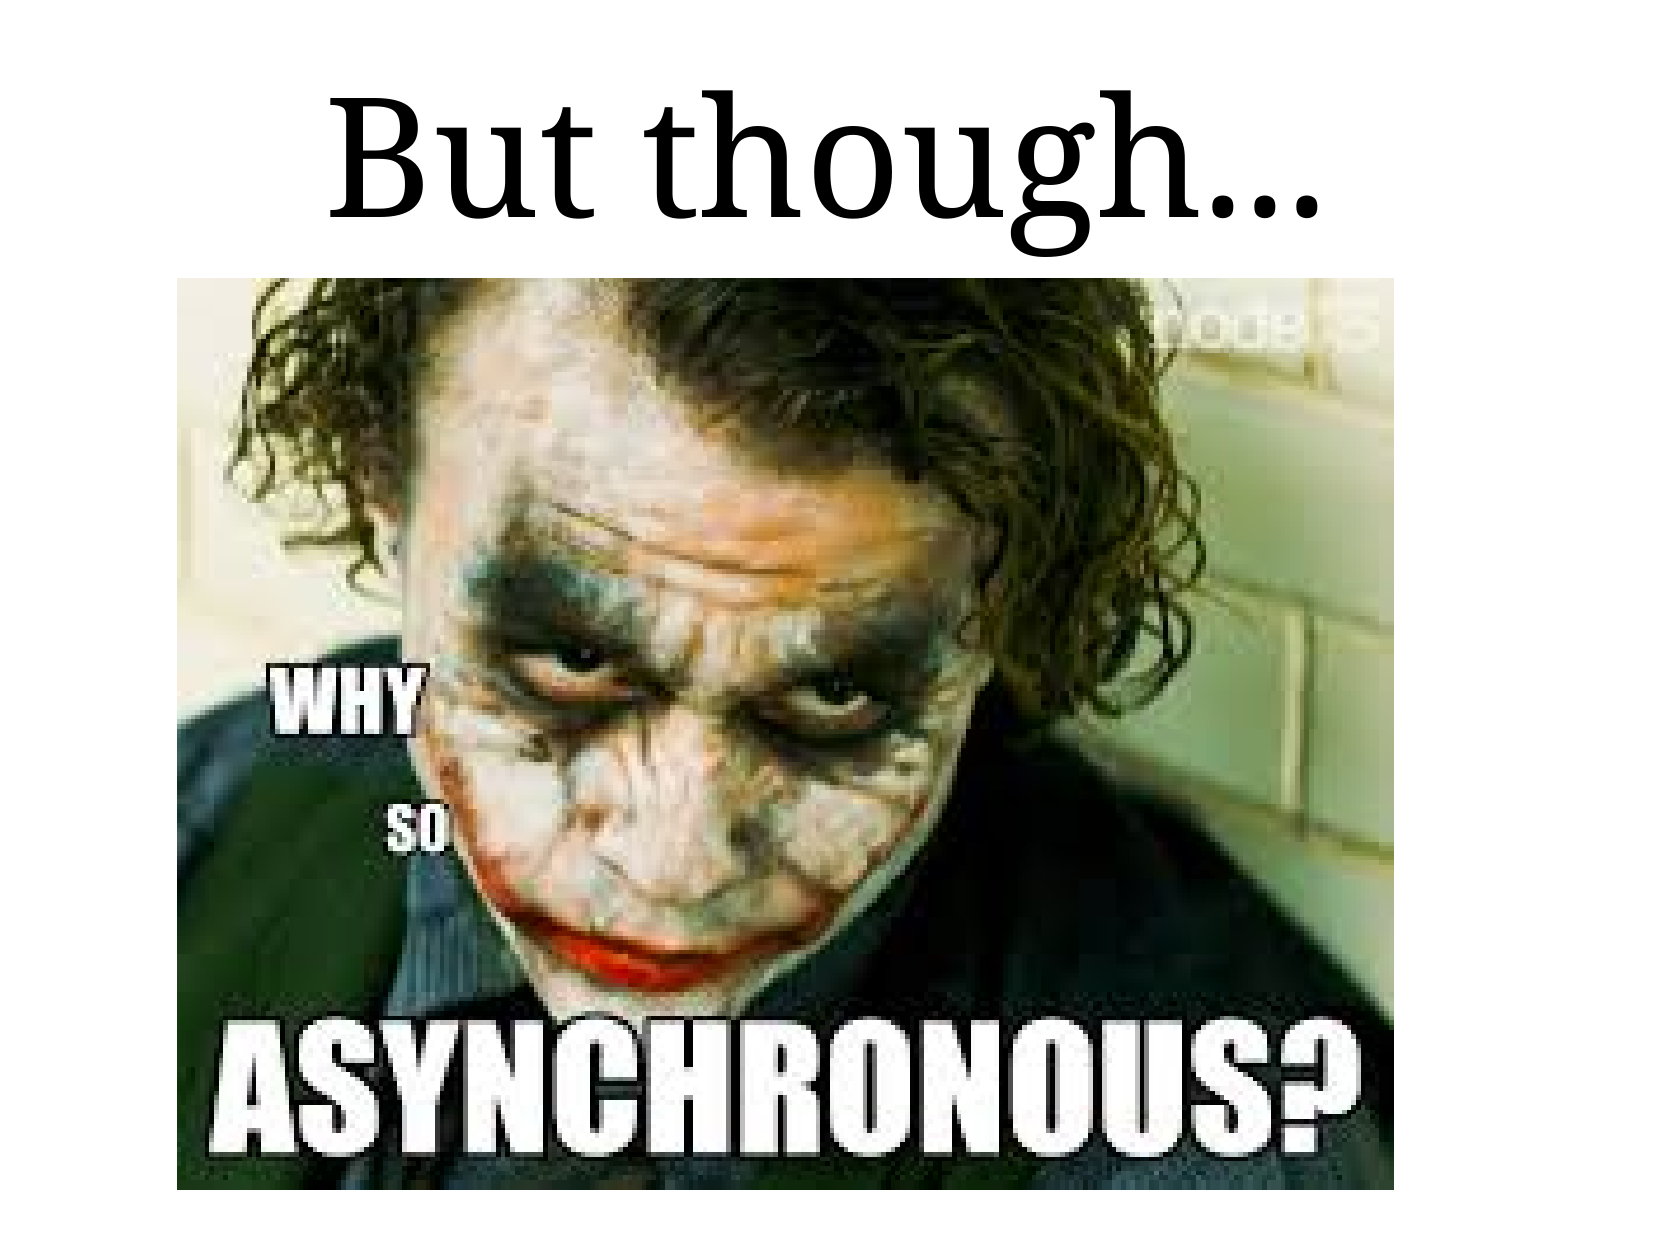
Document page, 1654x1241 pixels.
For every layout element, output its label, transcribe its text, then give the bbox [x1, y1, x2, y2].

picture [177, 278, 1394, 1190]
title But though... [82, 49, 1571, 257]
